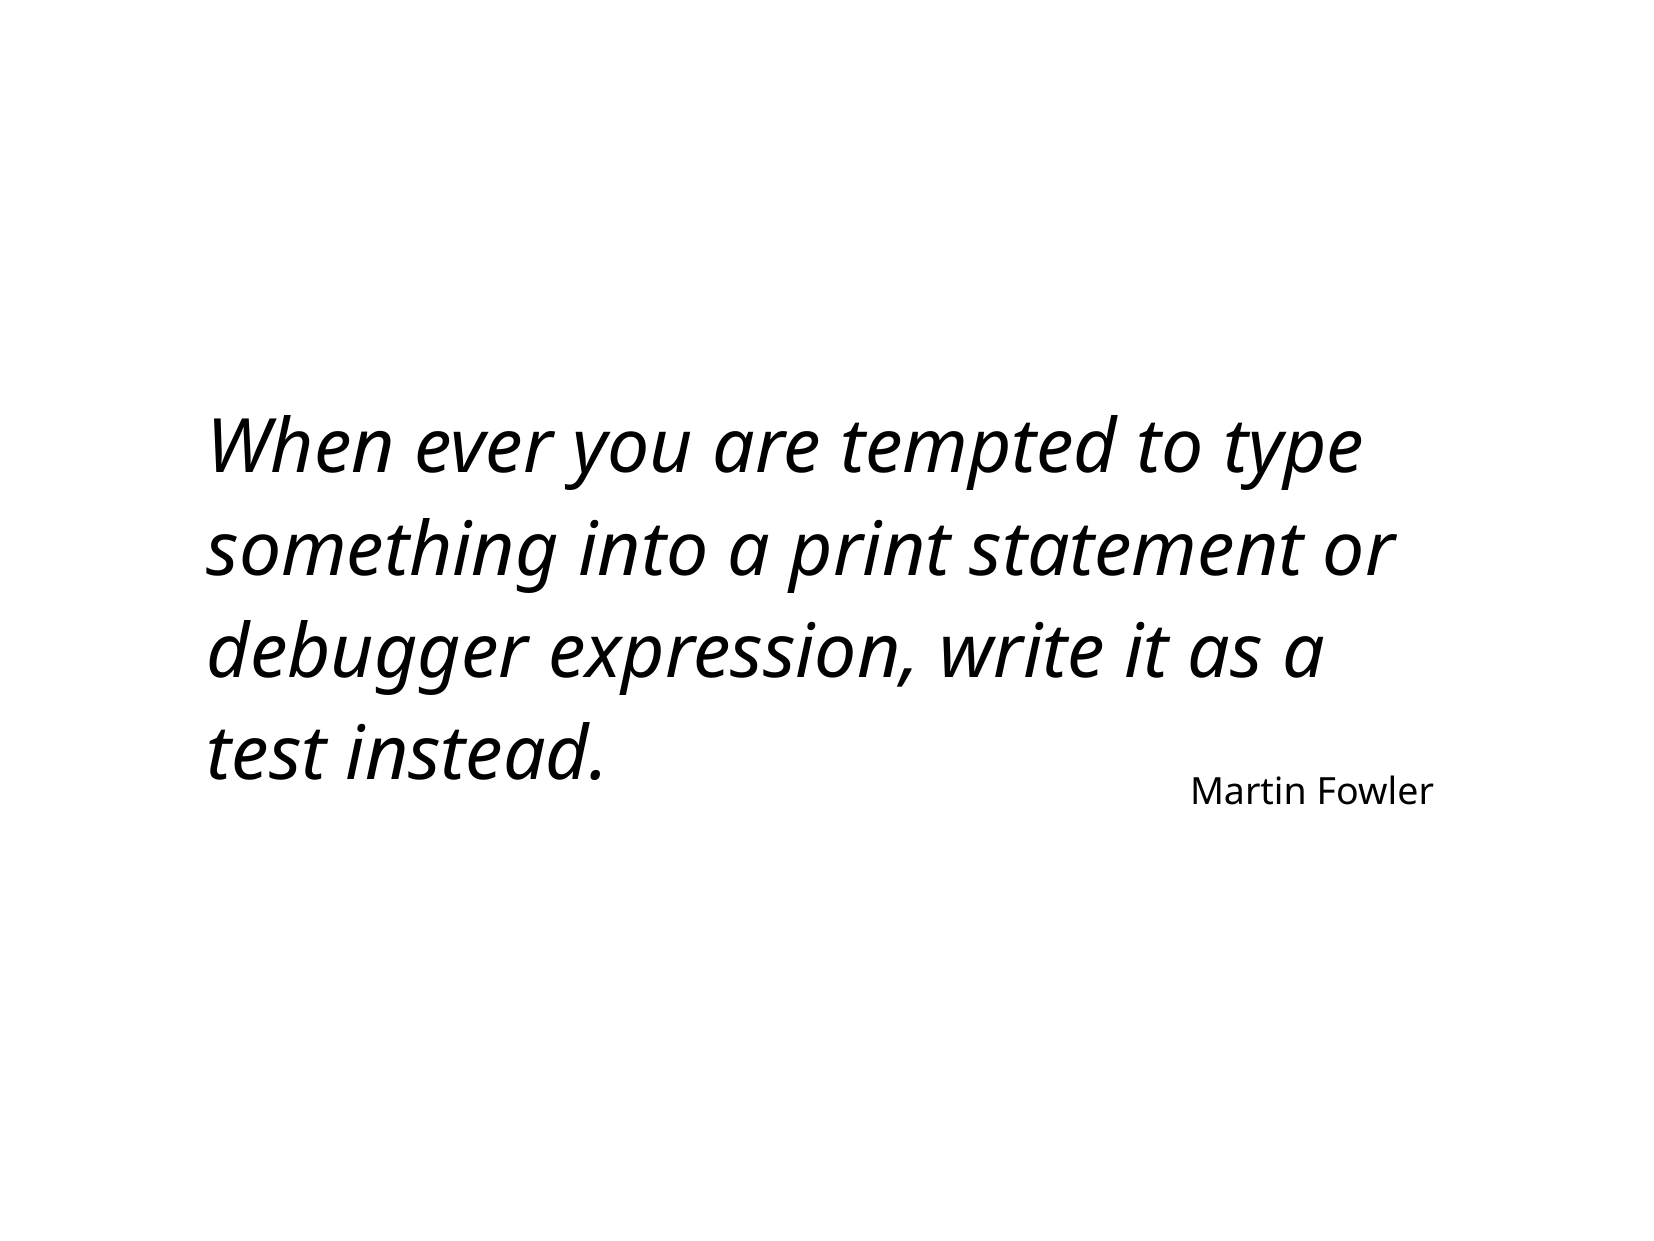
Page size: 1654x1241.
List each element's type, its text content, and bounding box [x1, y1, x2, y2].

text_box When ever you are tempted to type something into a print statement or debugger expression, write it as a test instead. [191, 384, 1462, 749]
text_box Martin Fowler [1175, 756, 1437, 816]
